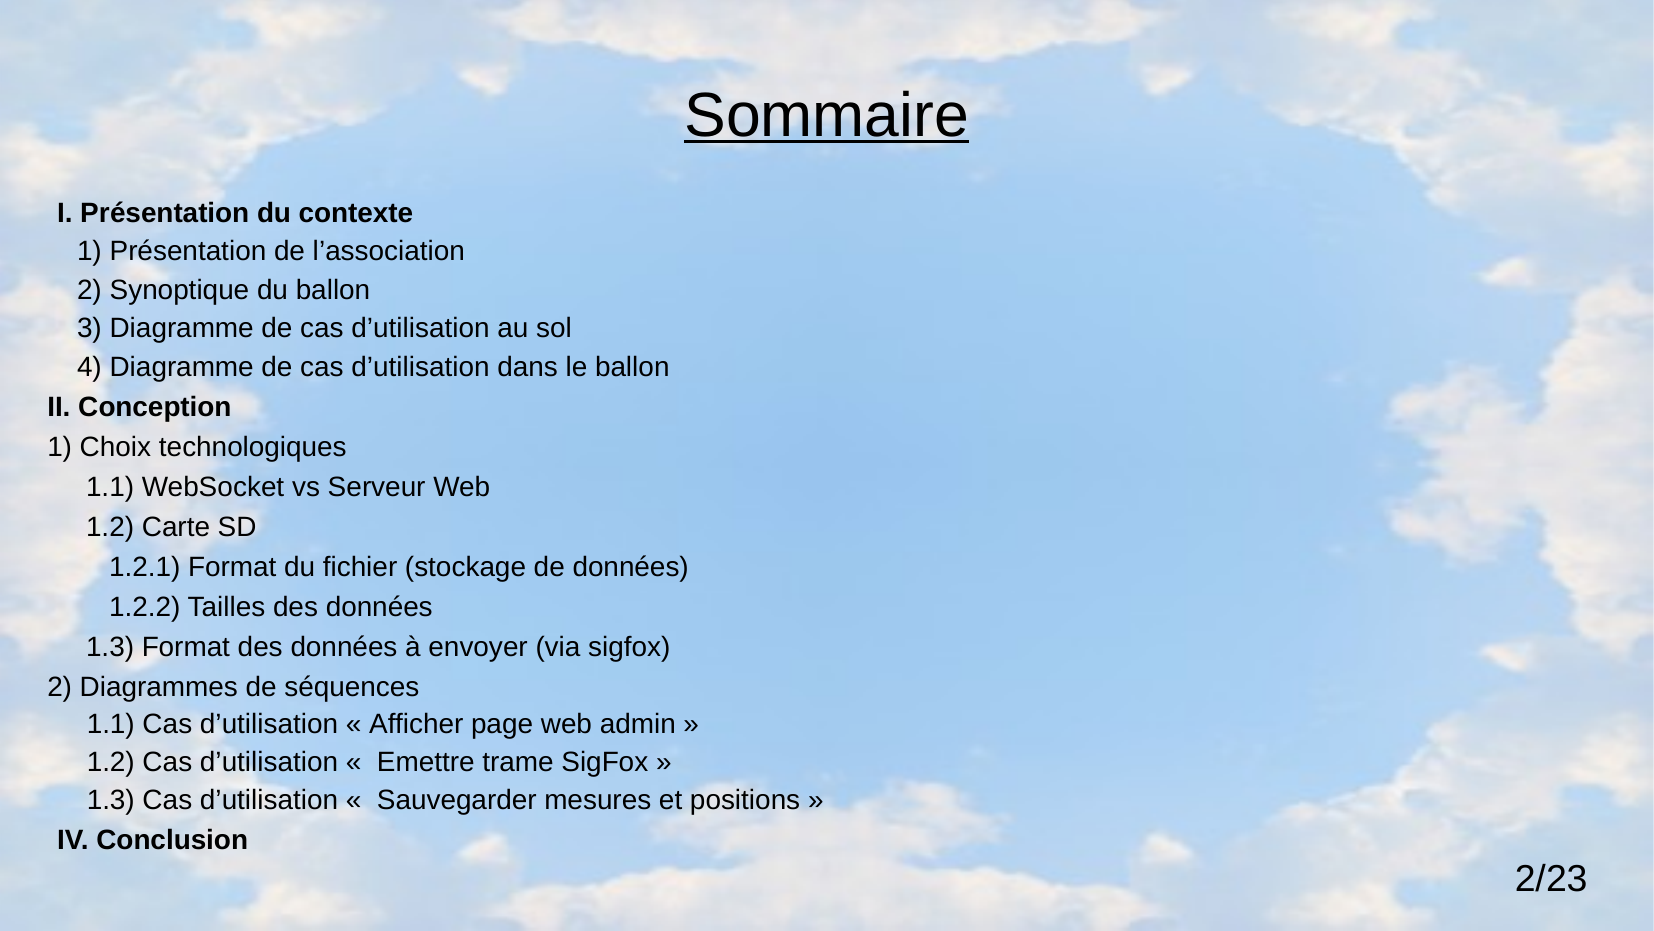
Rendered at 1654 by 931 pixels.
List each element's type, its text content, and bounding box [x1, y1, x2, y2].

list I. Présentation du contexte 1) Présentation de l’association 2) Synoptique du ballon 3) Diagramme de cas d’utilisation au sol 4) Diagramme de cas d’utilisation dans le ballon II. Conception 1) Choix technologiques 1.1) WebSocket vs Serveur Web 1.2) Carte SD 1.2.1) Format du fichier (stockage de données) 1.2.2) Tailles des données 1.3) Format des données à envoyer (via sigfox) 2) Diagrammes de séquences 1.1) Cas d’utilisation « Afficher page web admin » 1.2) Cas d’utilisation « Emettre trame SigFox » 1.3) Cas d’utilisation « Sauvegarder mesures et positions » IV. Conclusion [47, 192, 1619, 898]
picture [0, 0, 1654, 931]
title Sommaire [82, 37, 1571, 192]
text_box 1/23 [1500, 850, 1654, 921]
